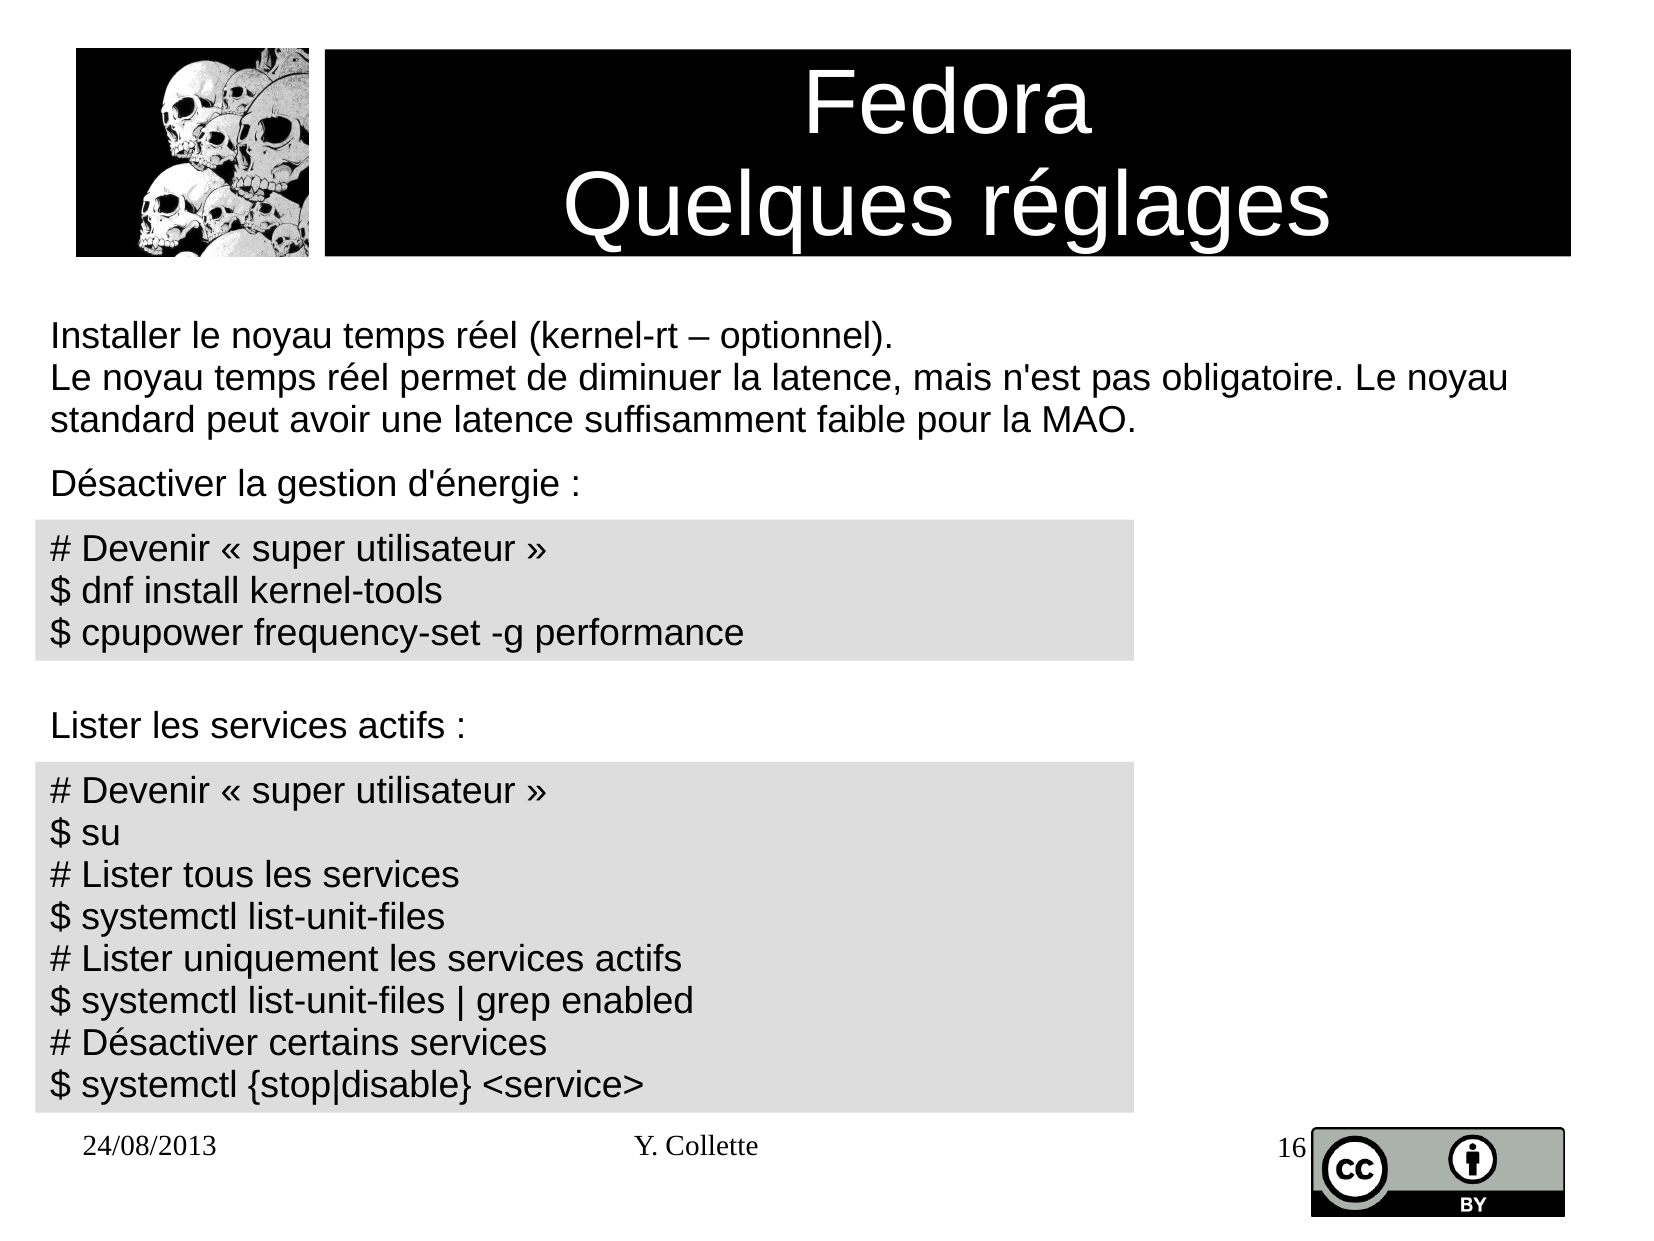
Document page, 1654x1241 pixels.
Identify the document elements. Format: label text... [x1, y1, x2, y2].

title Fedora Quelques réglages [324, 49, 1571, 257]
picture [76, 48, 309, 257]
text_box Installer le noyau temps réel (kernel-rt – optionnel). Le noyau temps réel permet de diminuer la latence, mais n'est pas obligatoire. Le noyau standard peut avoir une latence suffisamment faible pour la MAO. [35, 307, 1619, 490]
picture [1311, 1127, 1565, 1217]
text_box Désactiver la gestion d'énergie : [35, 454, 615, 519]
text_box # Devenir « super utilisateur » $ dnf install kernel-tools $ cpupower frequency-set -g performance [35, 519, 1134, 661]
text_box Lister les services actifs : [35, 696, 579, 754]
text_box # Devenir « super utilisateur » $ su # Lister tous les services $ systemctl list-unit-files # Lister uniquement les services actifs $ systemctl list-unit-files | grep enabled # Désactiver certains services $ systemctl {stop|disable} <service> [35, 761, 1134, 1113]
